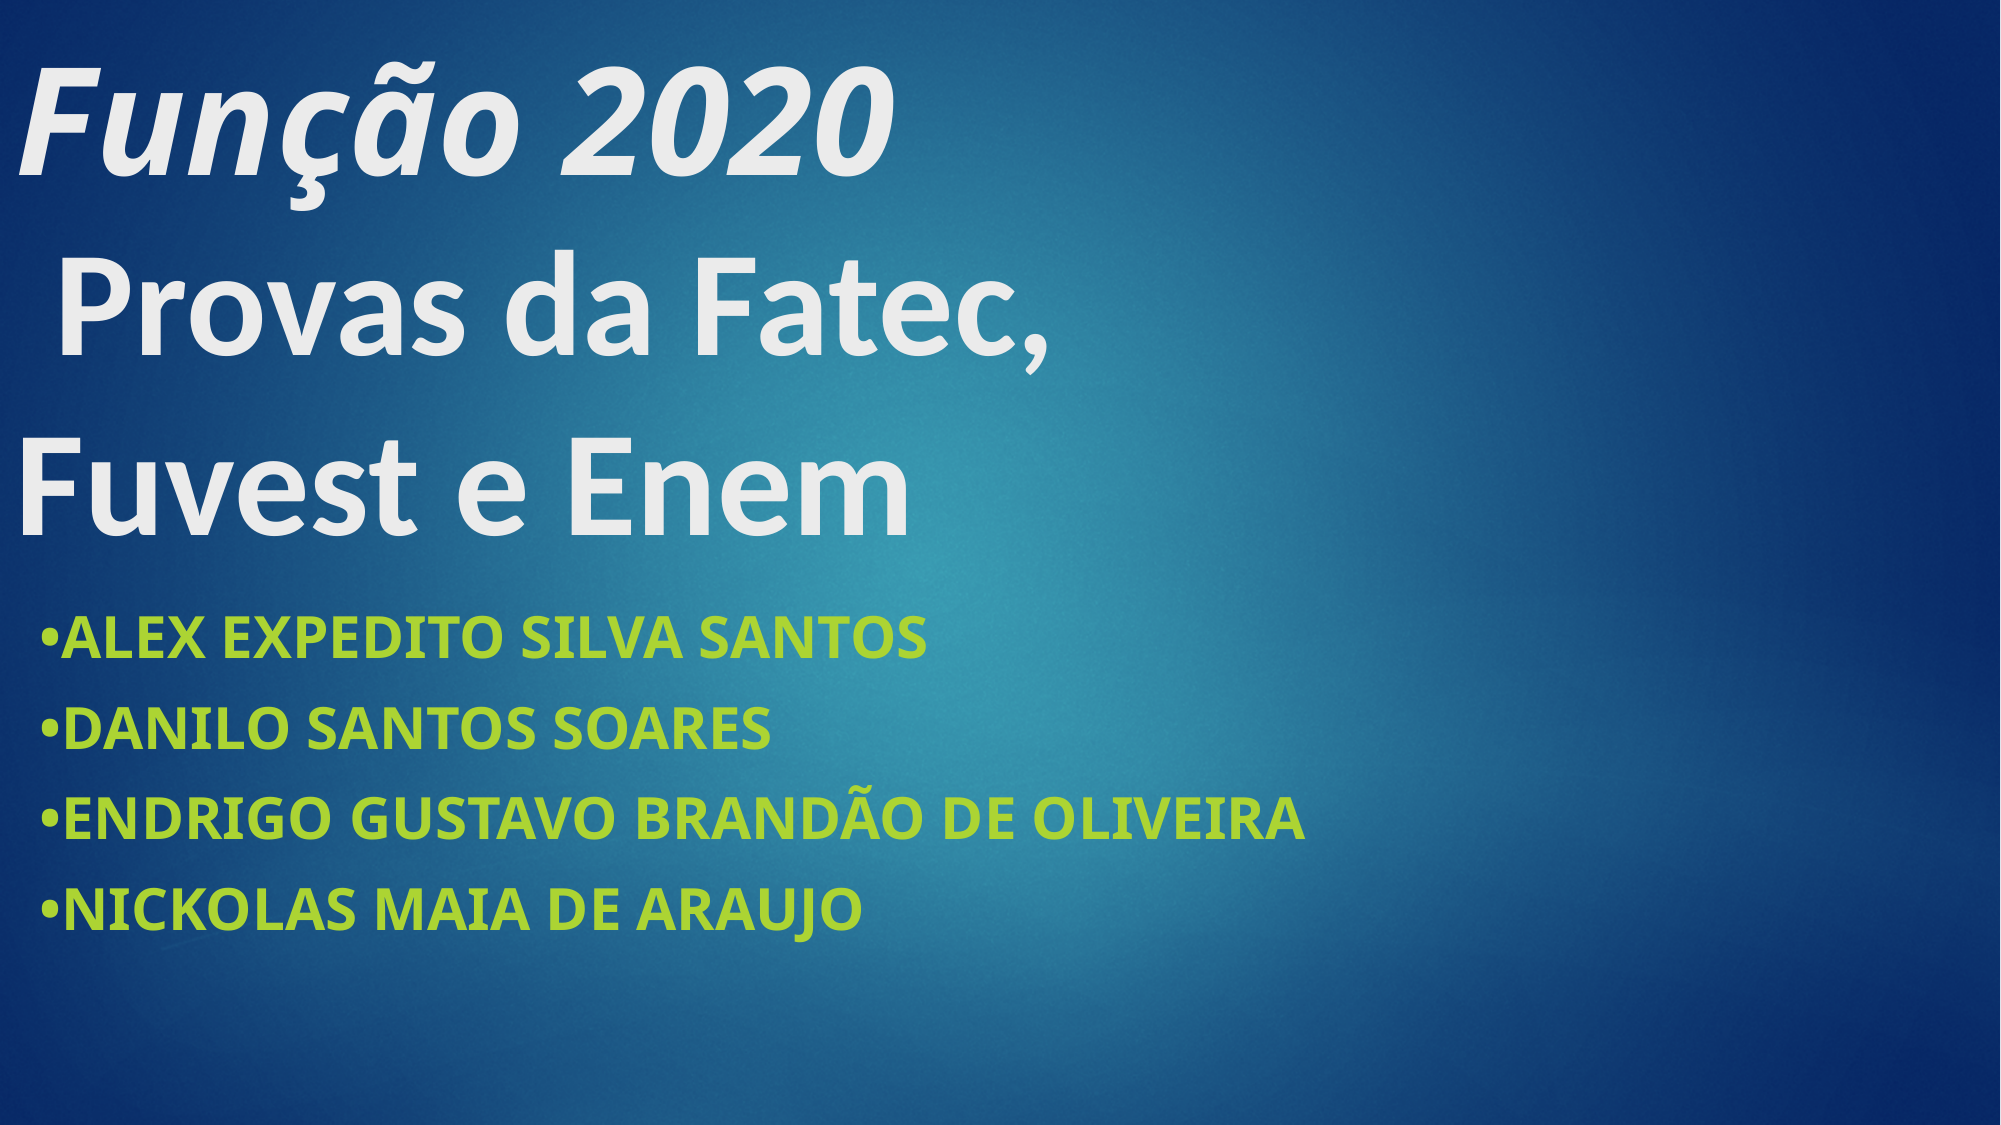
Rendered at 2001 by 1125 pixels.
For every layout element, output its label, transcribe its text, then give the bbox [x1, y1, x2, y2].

title Função 2020 Provas da Fatec, Fuvest e Enem [0, 18, 1449, 565]
subtitle •Alex Expedito Silva Santos •Danilo Santos Soares •Endrigo Gustavo Brandão de Oliveira •Nickolas Maia de Araujo [24, 592, 1999, 1053]
